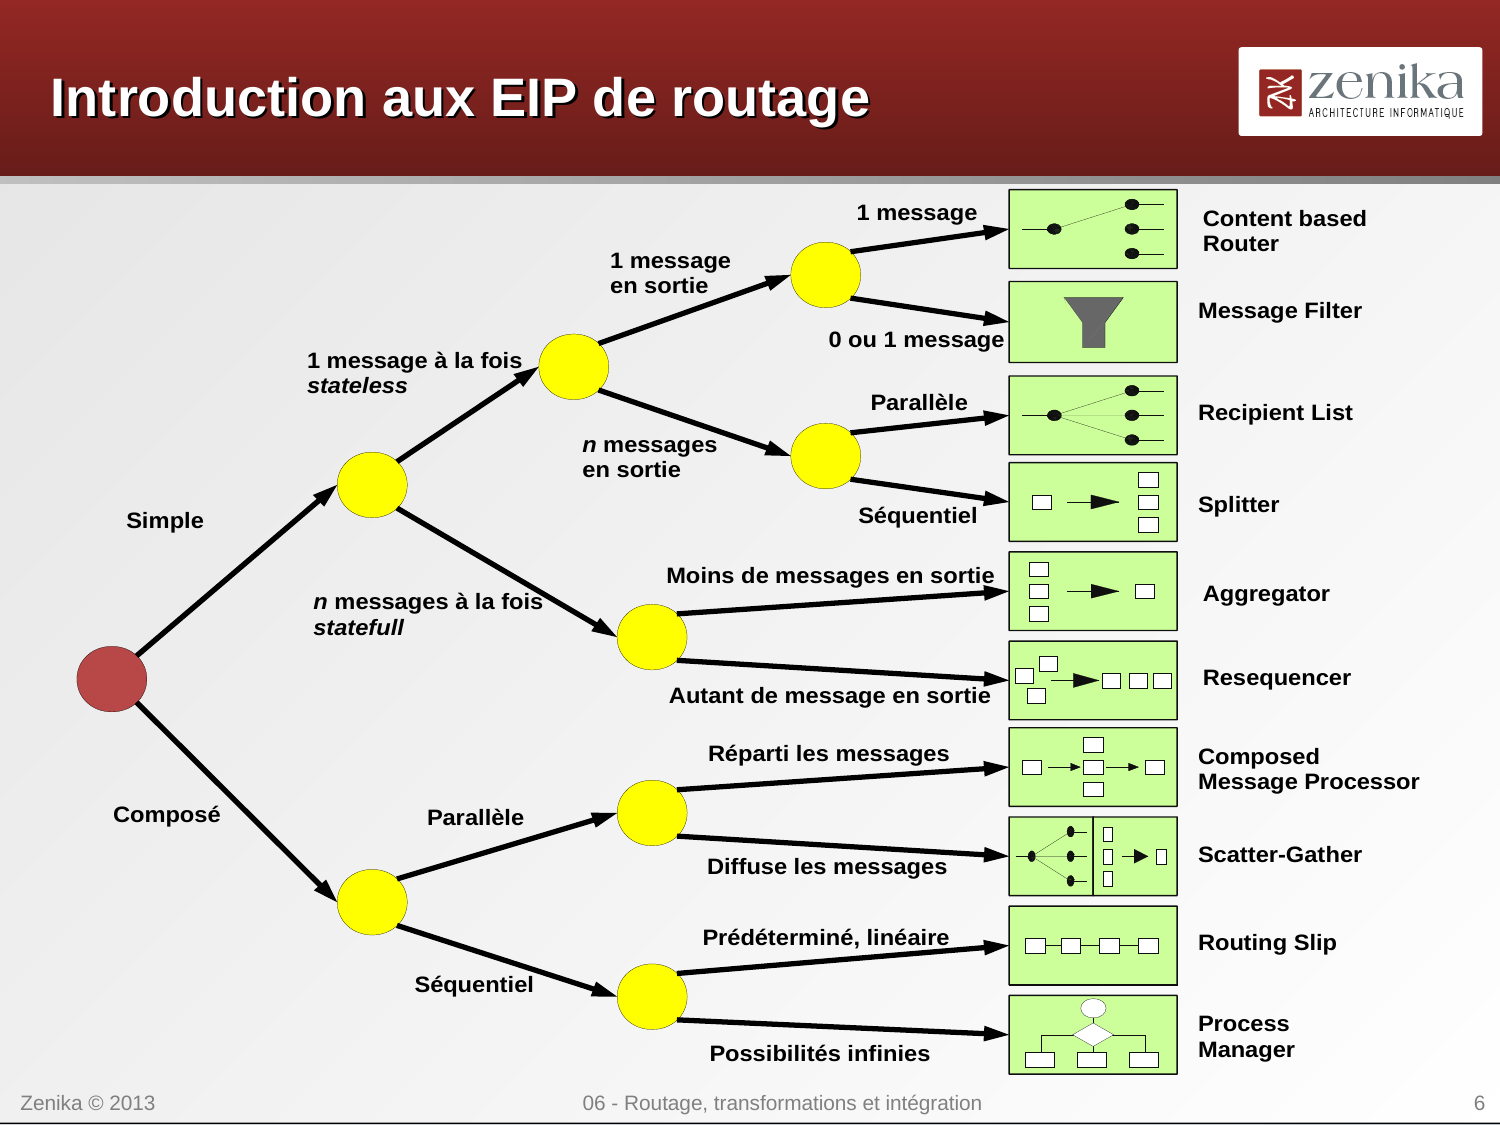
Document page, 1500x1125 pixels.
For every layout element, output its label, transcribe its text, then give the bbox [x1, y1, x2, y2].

title Introduction aux EIP de routage [50, 22, 1206, 172]
picture [1257, 58, 1464, 125]
picture [76, 188, 1430, 1075]
